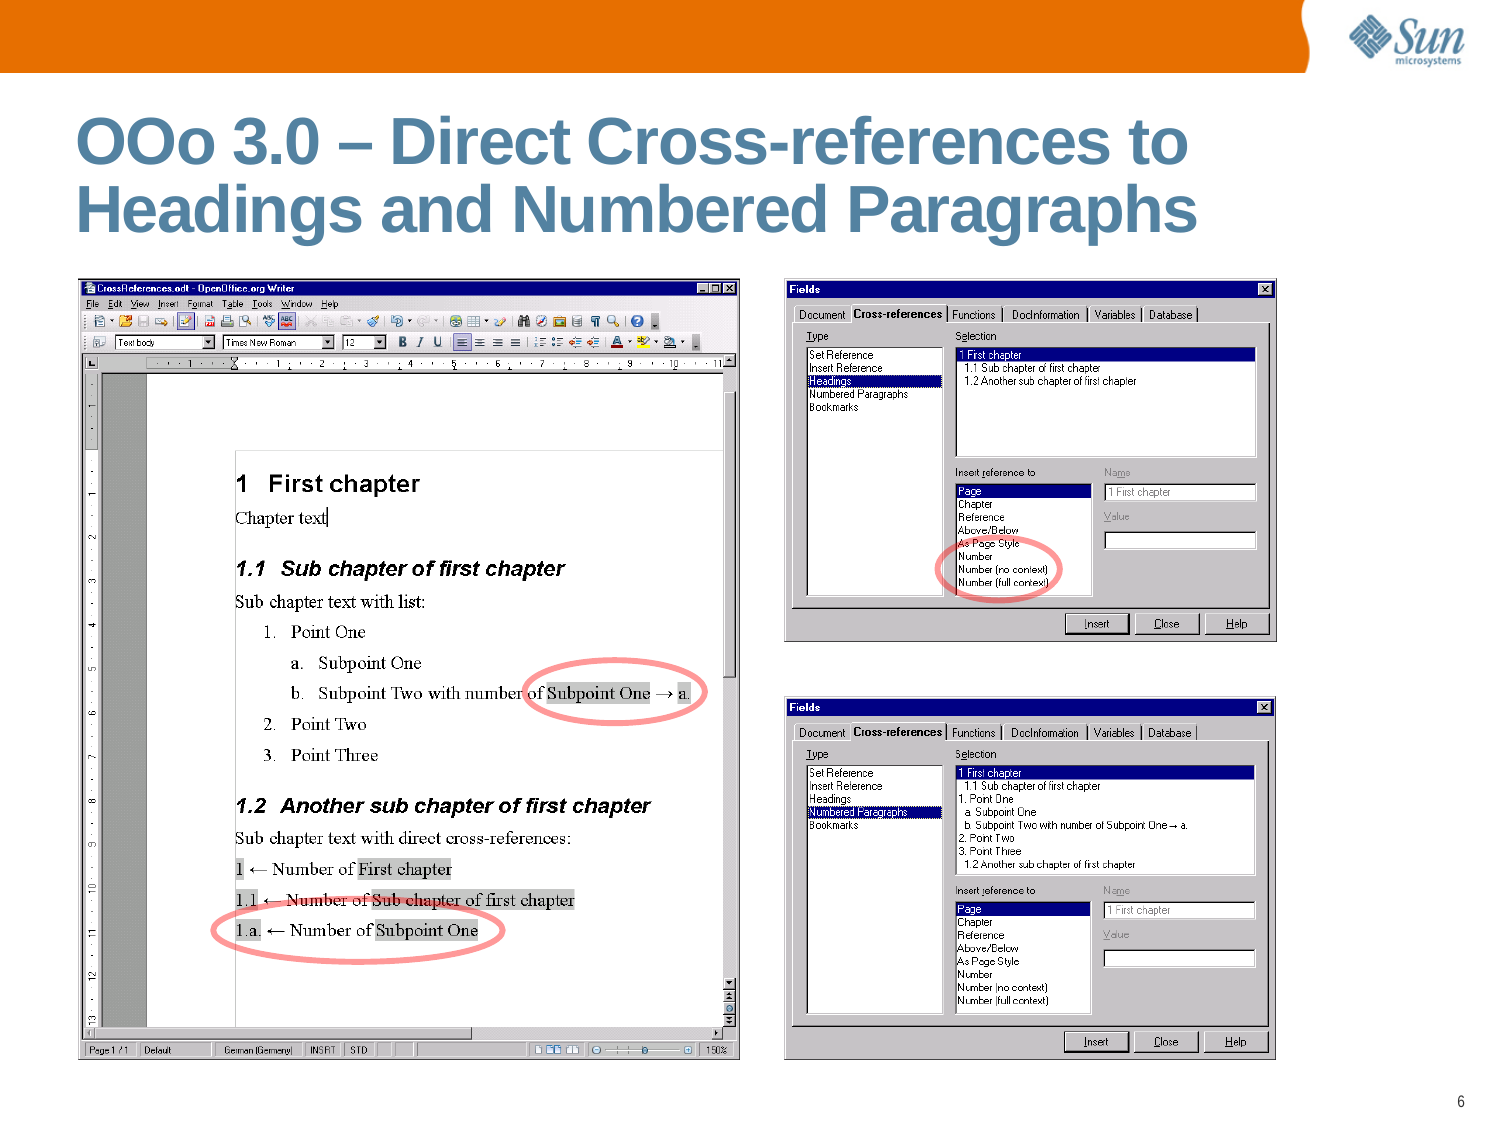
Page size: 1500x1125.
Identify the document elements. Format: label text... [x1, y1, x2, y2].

title OOo 3.0 – Direct Cross-references to Headings and Numbered Paragraphs [75, 111, 1437, 254]
picture [784, 278, 1277, 642]
picture [0, 0, 1500, 73]
picture [784, 696, 1276, 1060]
picture [78, 278, 740, 1060]
